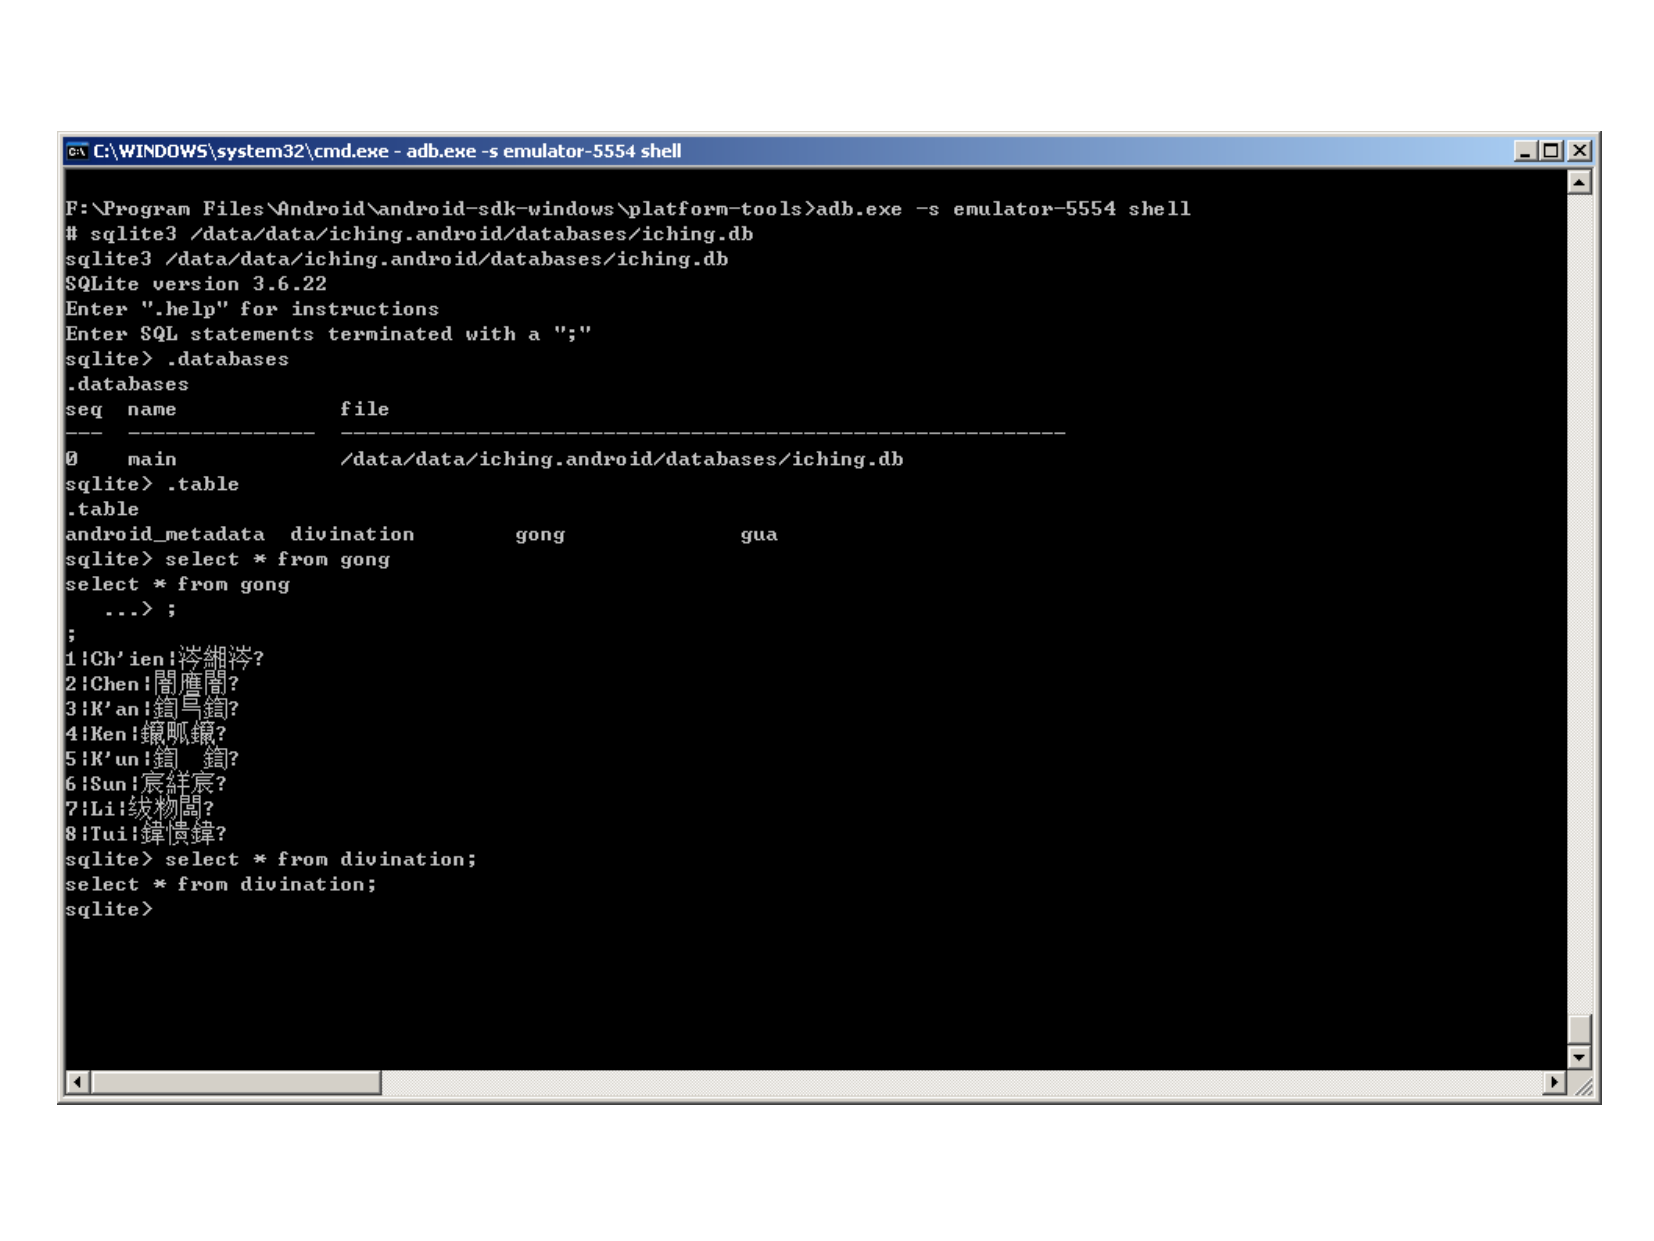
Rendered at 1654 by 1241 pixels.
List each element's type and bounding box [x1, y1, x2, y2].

picture [57, 131, 1602, 1106]
